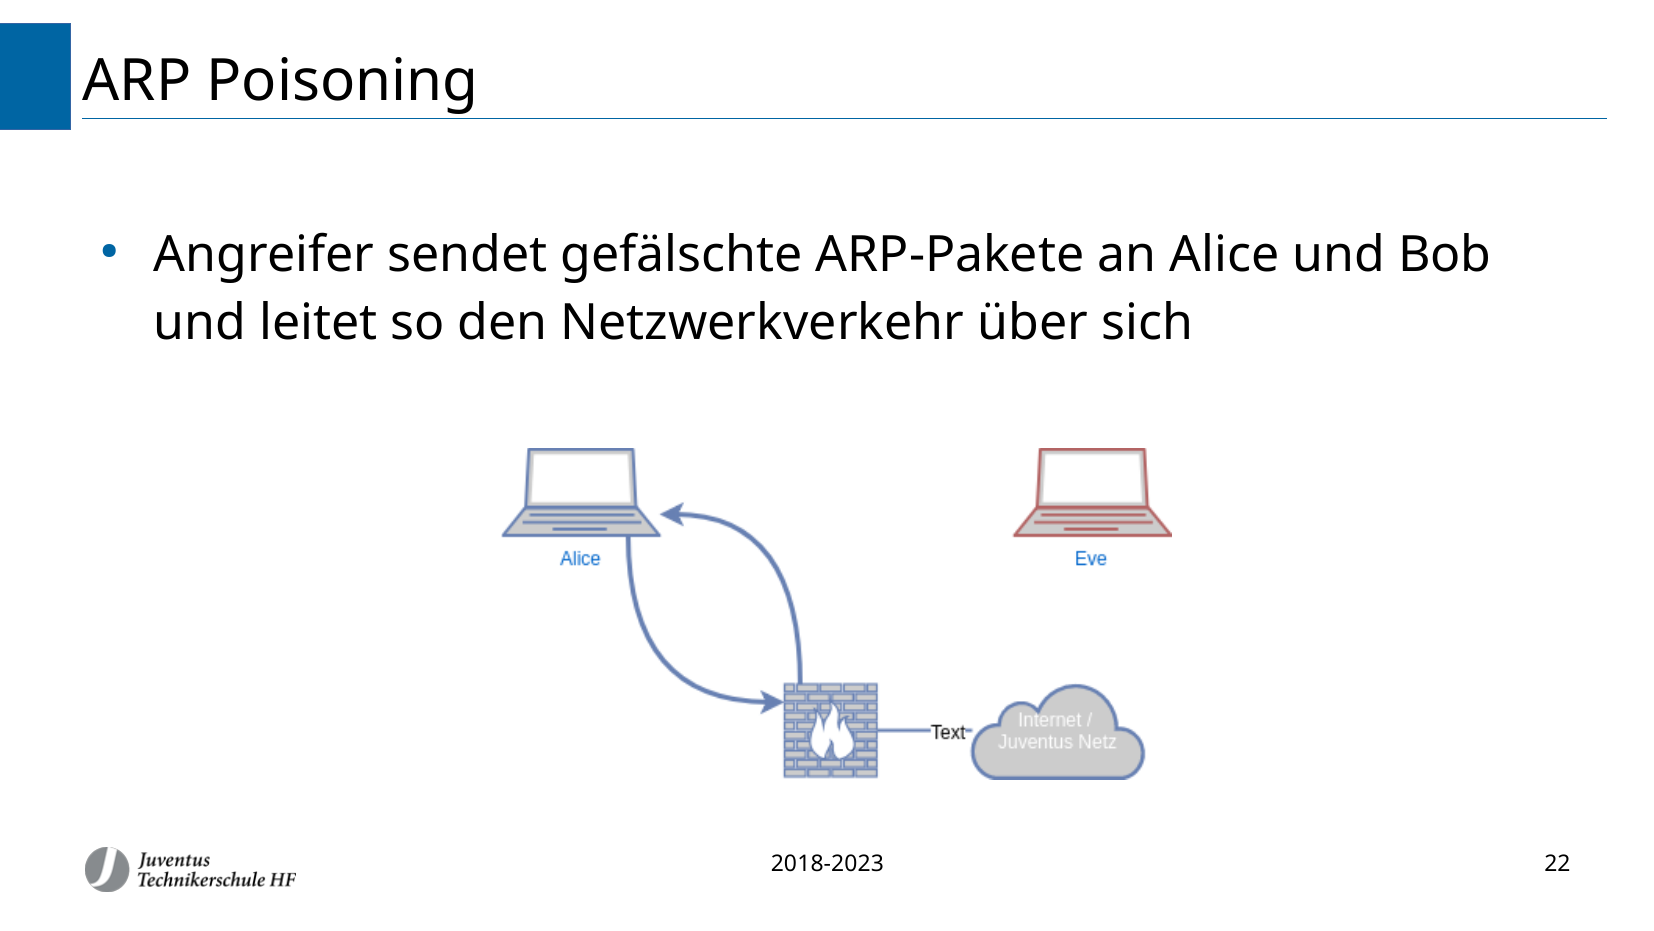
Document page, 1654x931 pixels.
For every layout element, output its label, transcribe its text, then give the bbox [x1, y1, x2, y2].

title ARP Poisoning [82, 37, 1571, 119]
list Angreifer sendet gefälschte ARP-Pakete an Alice und Bob und leitet so den Netzwerkverkehr über sich [82, 217, 1571, 758]
picture [501, 448, 1172, 780]
picture [85, 847, 296, 892]
